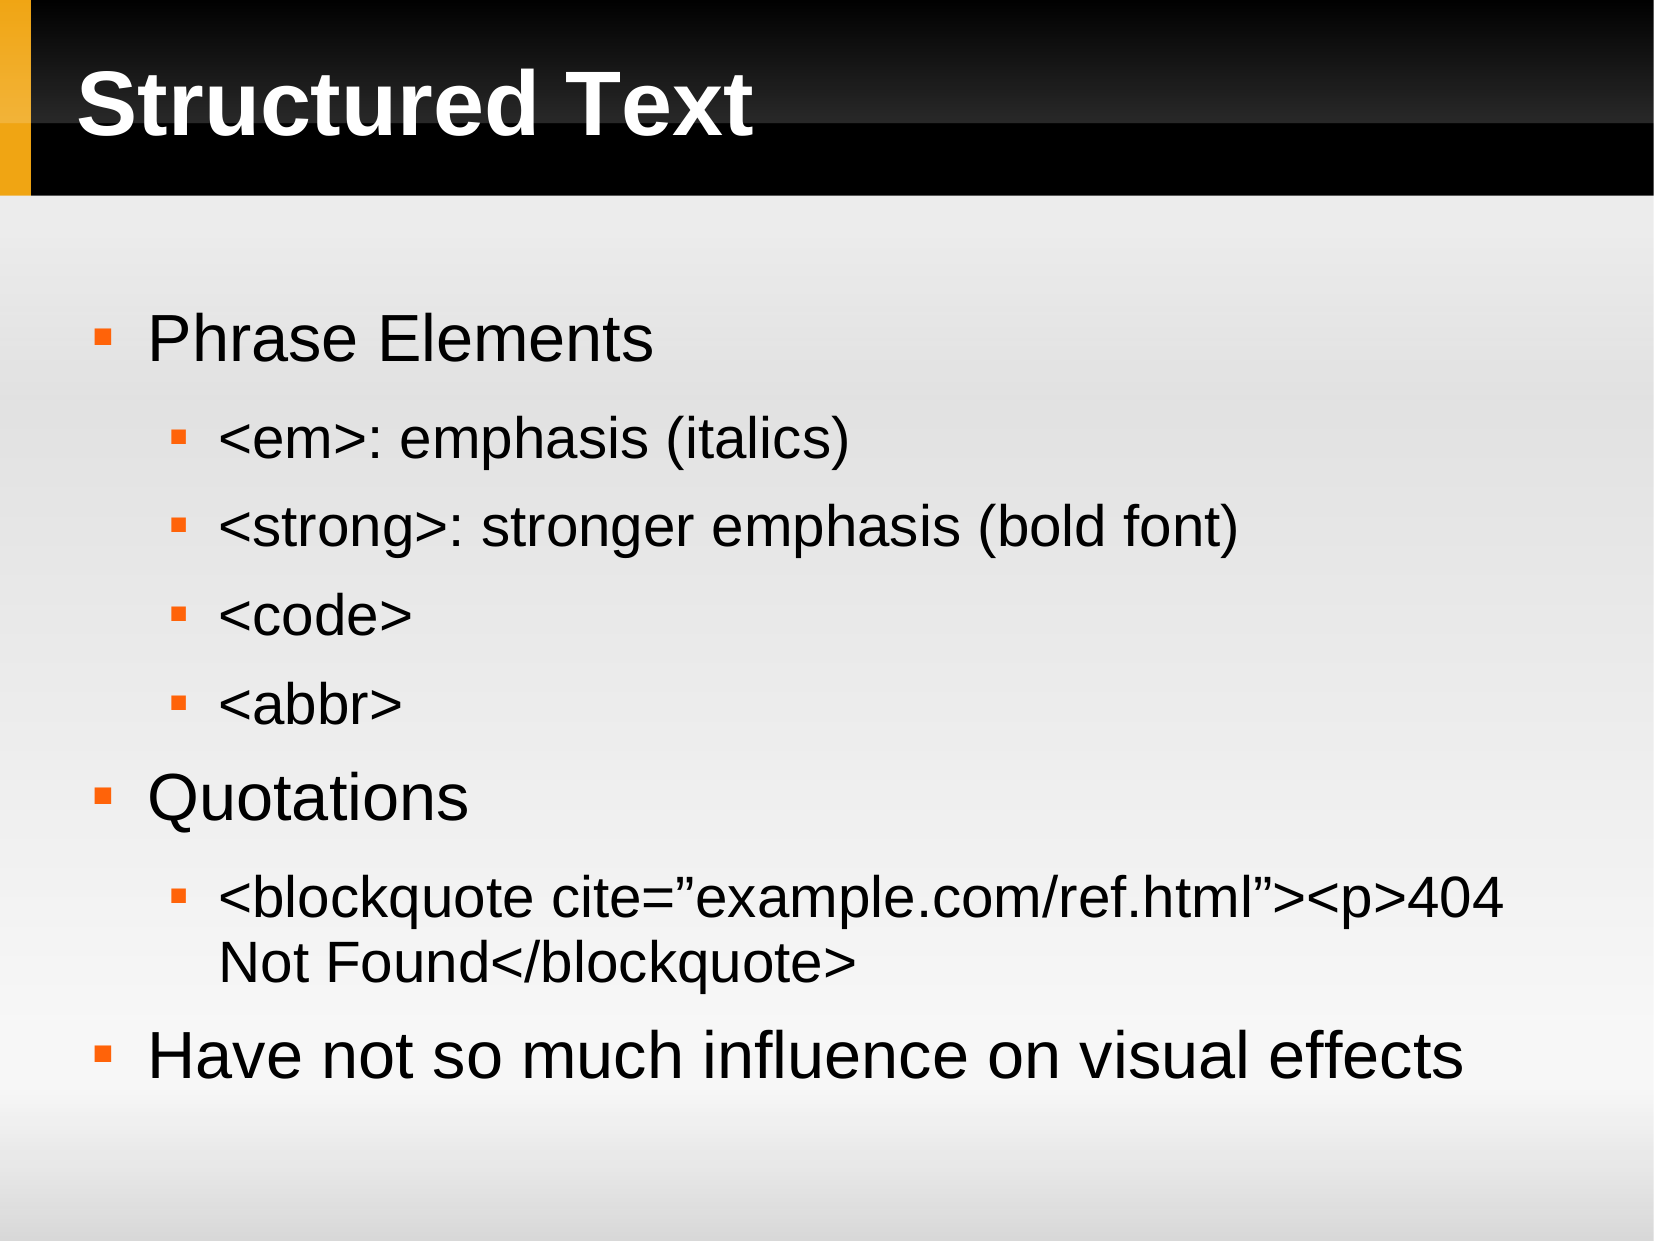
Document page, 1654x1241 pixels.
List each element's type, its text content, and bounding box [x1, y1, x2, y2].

title Structured Text [76, 0, 1565, 208]
picture [0, 0, 1654, 1241]
list Phrase Elements <em>: emphasis (italics) <strong>: stronger emphasis (bold font) <code> <abbr> Quotations <blockquote cite=”example.com/ref.html”><p>404 Not Found</blockquote> Have not so much influence on visual effects [76, 301, 1565, 1120]
